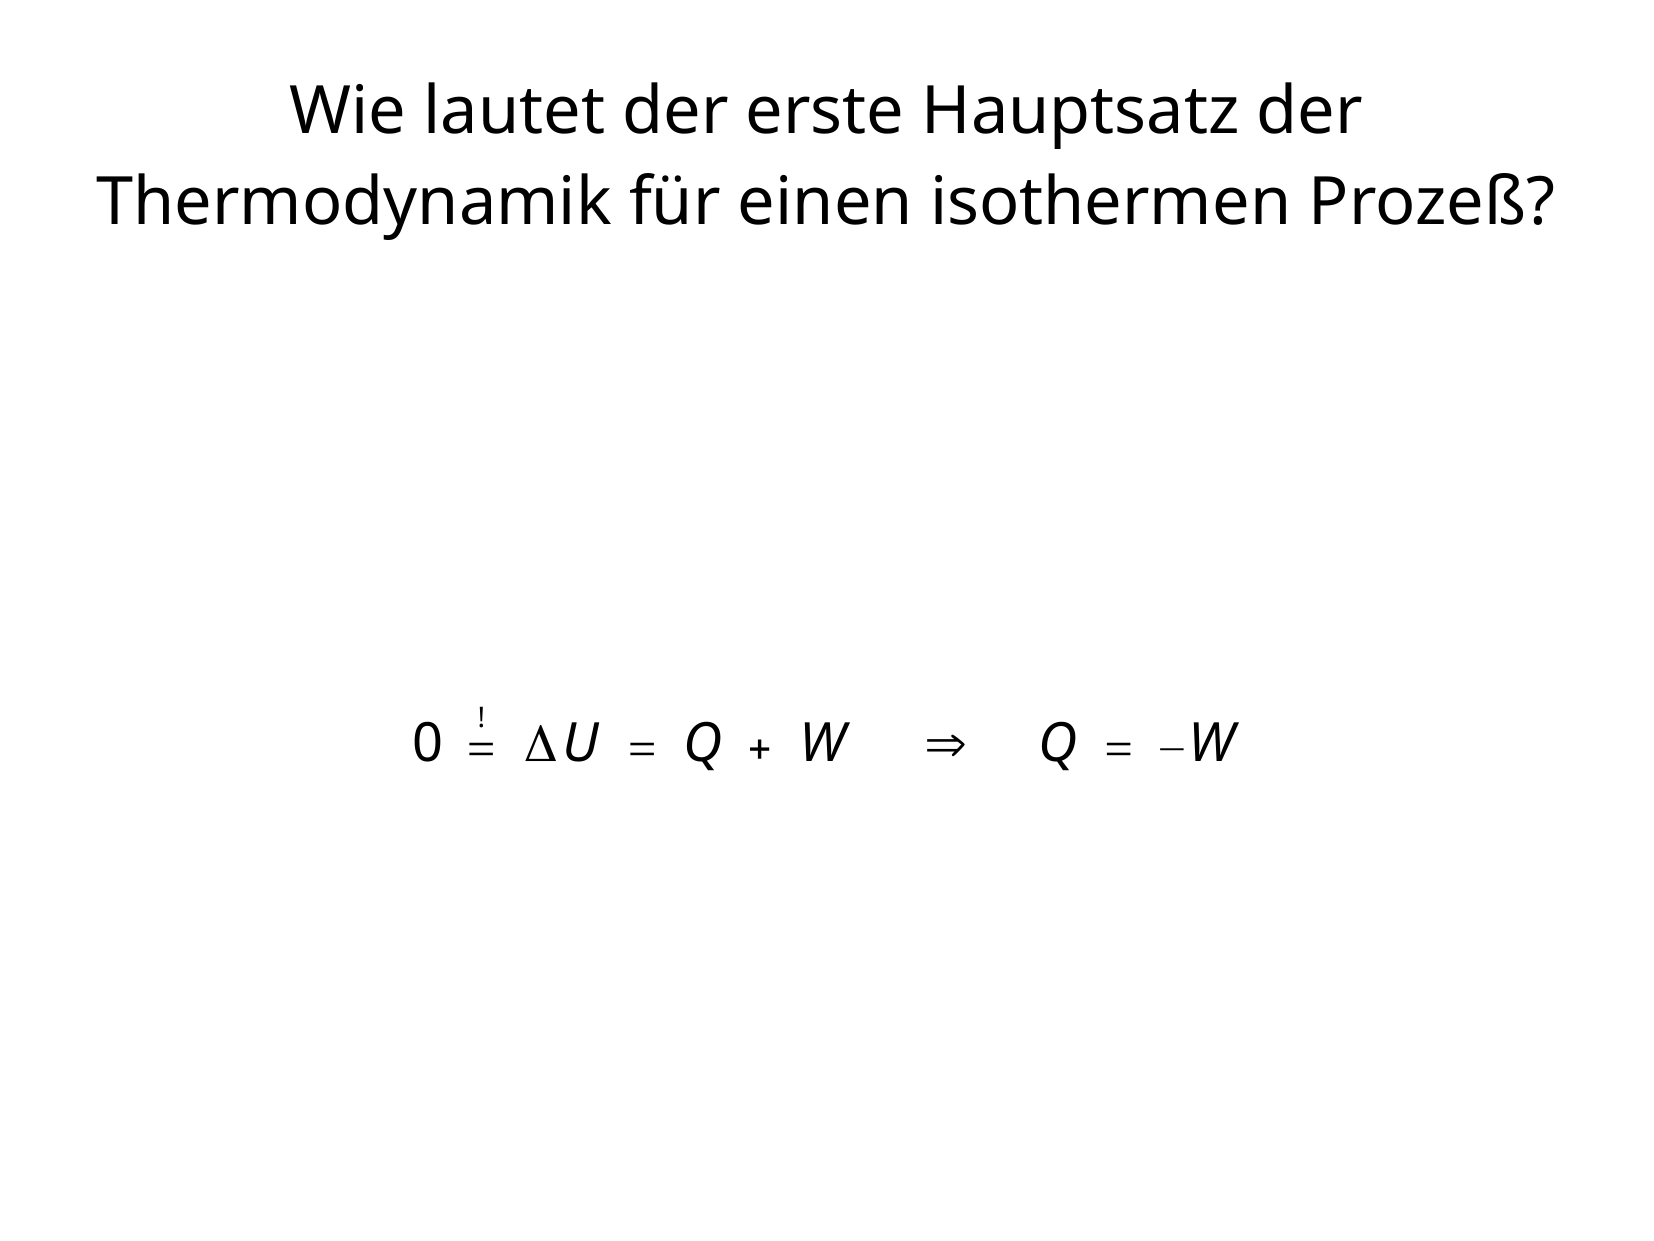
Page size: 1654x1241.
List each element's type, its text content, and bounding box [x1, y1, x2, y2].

chart [405, 700, 1248, 776]
title Wie lautet der erste Hauptsatz der Thermodynamik für einen isothermen Prozeß? [82, 49, 1571, 257]
